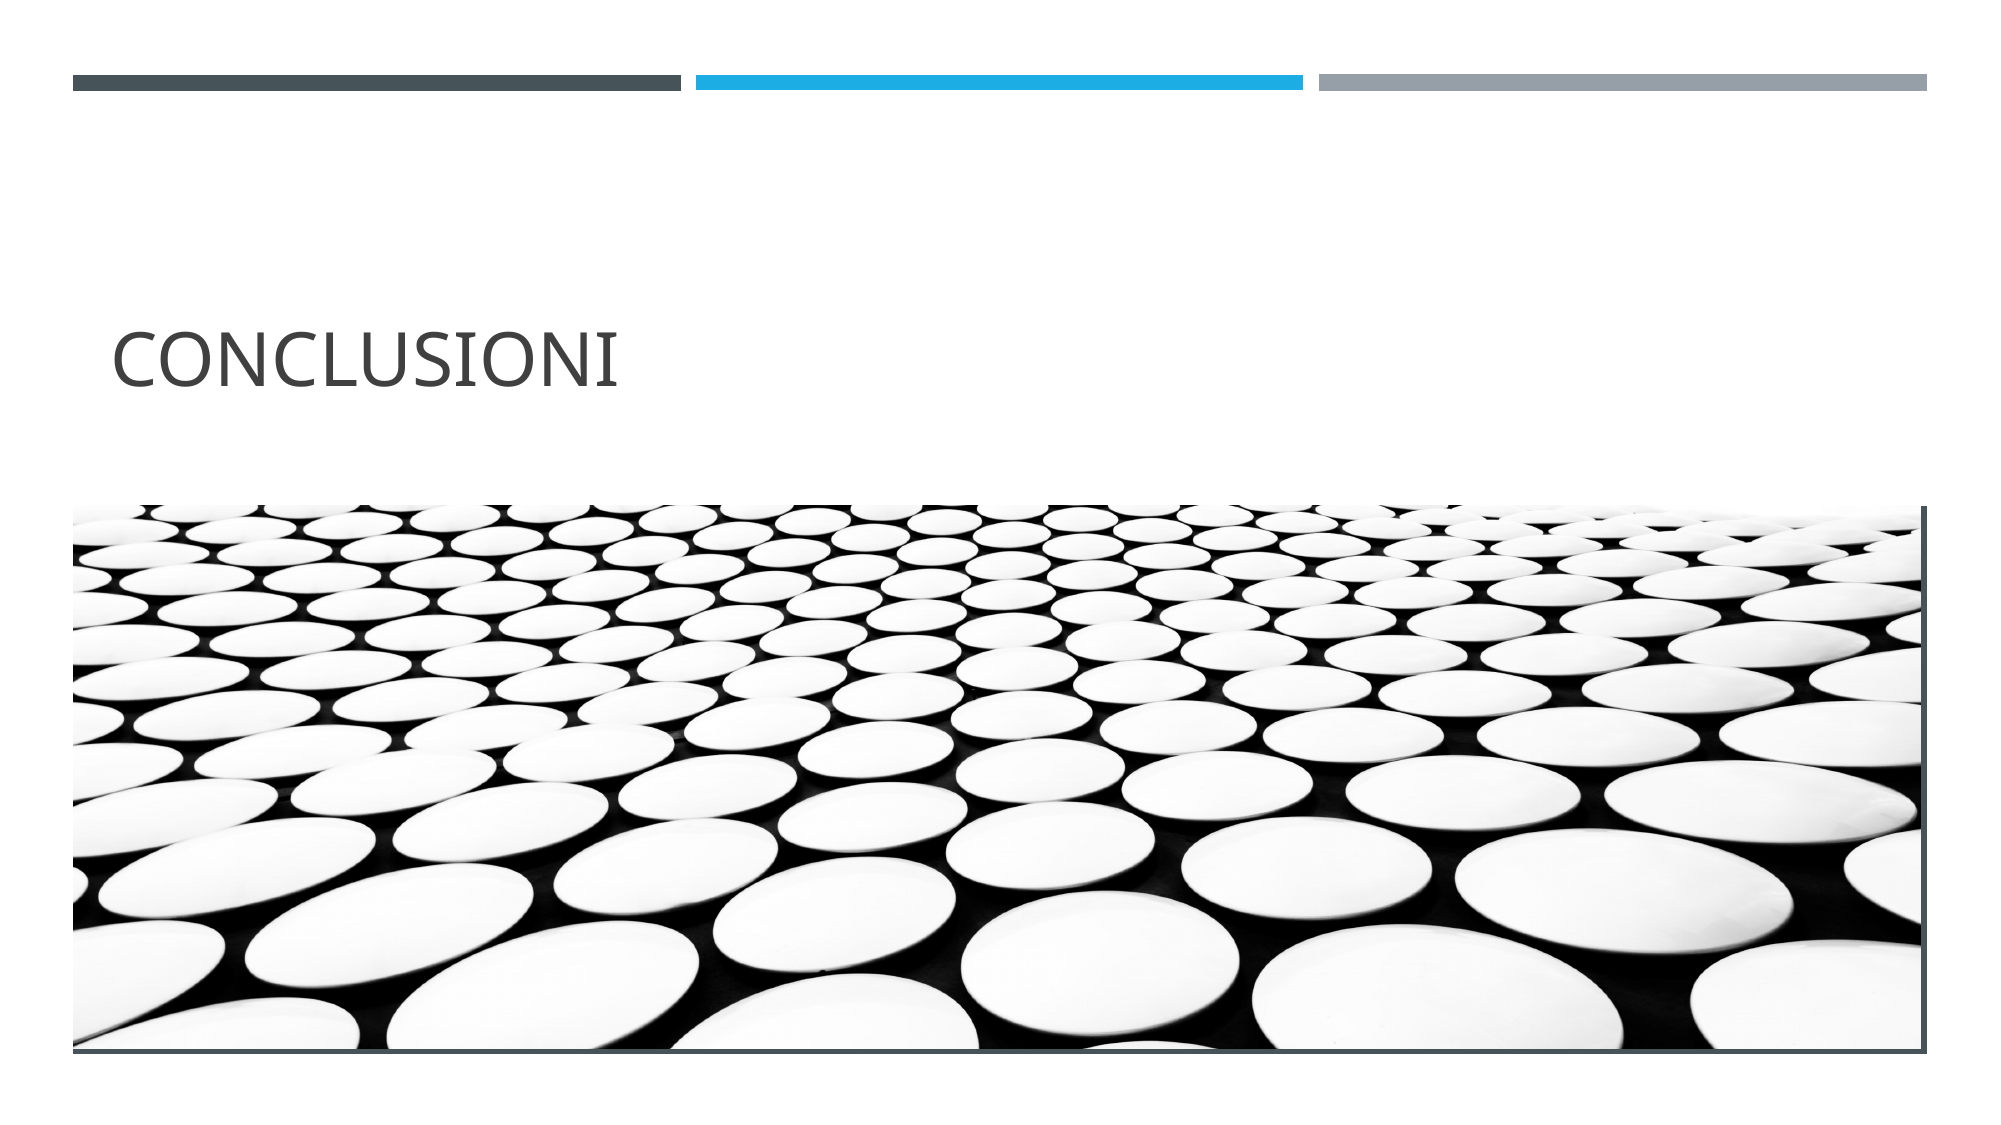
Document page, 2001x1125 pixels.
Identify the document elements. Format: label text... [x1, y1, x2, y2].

title conclusioni [95, 167, 1899, 410]
picture [73, 505, 1921, 1049]
